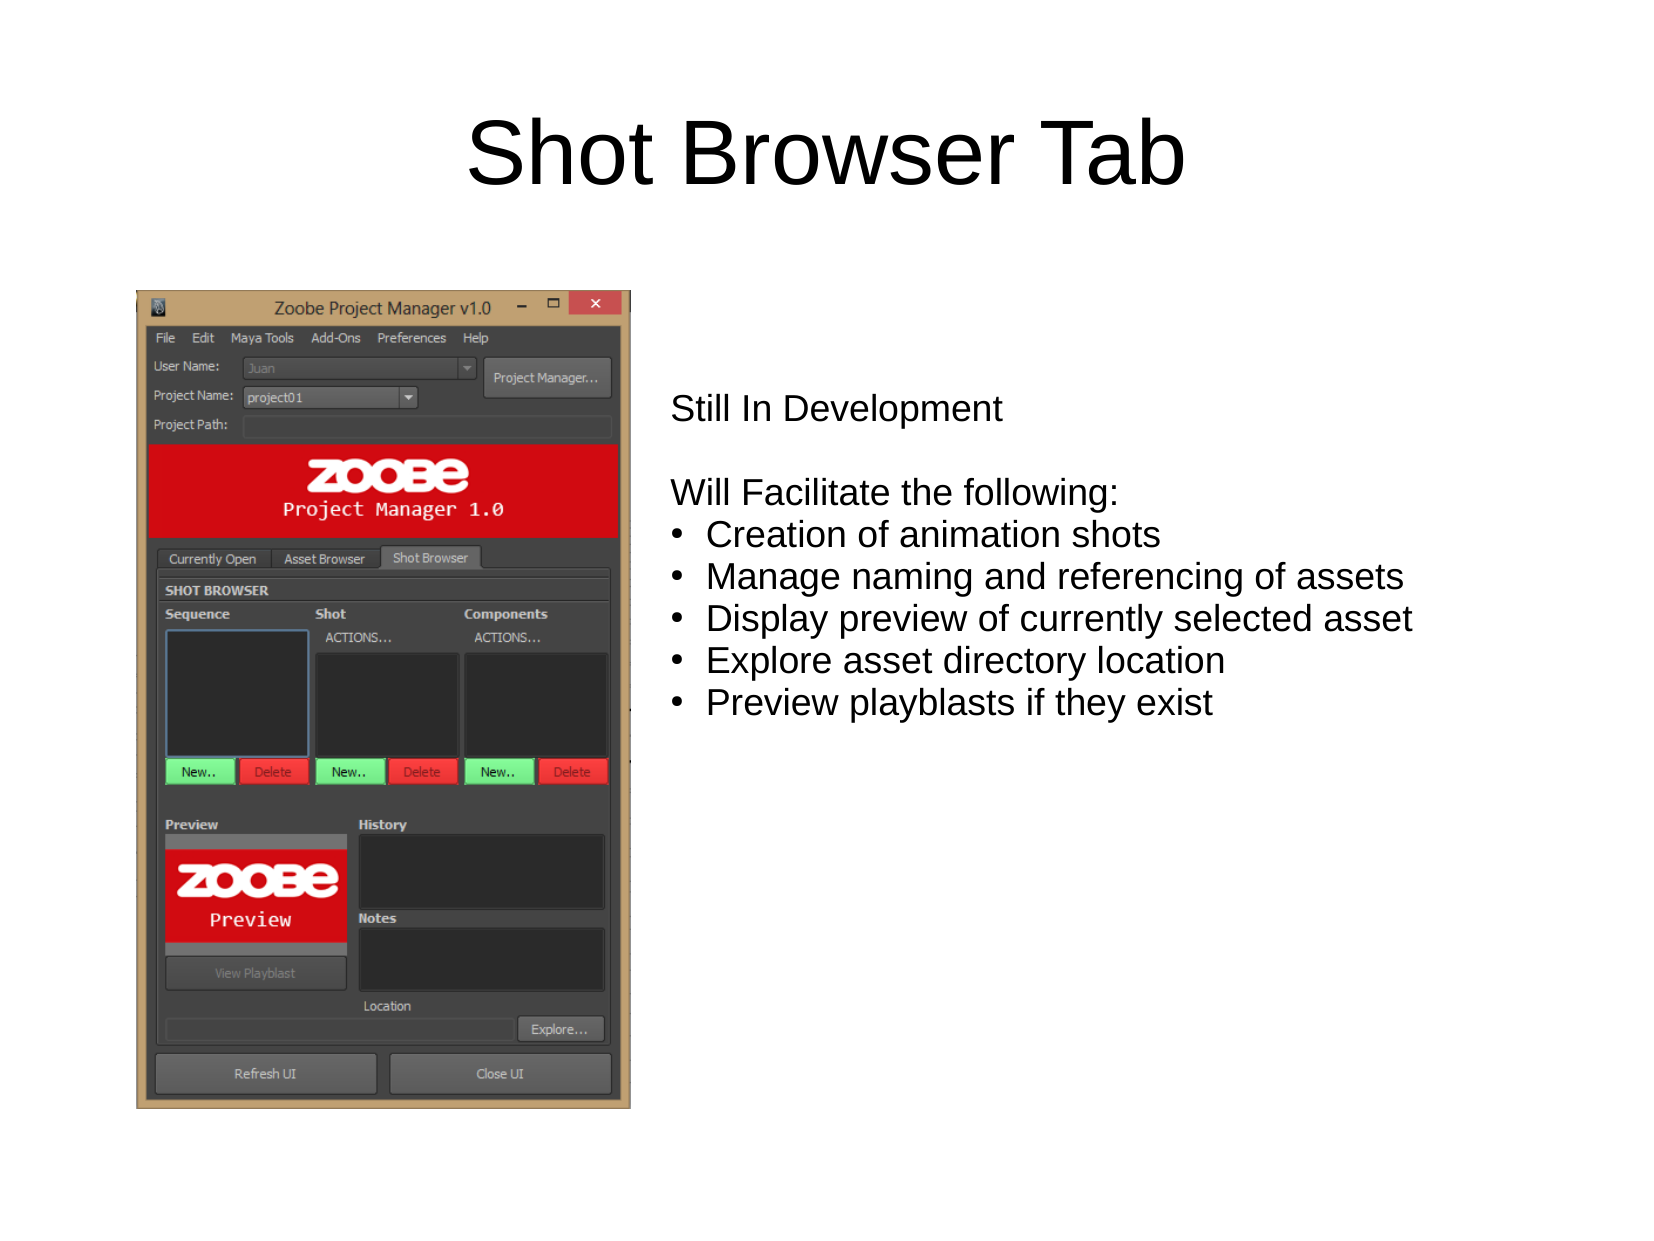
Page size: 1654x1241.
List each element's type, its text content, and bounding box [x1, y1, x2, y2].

table_header Still In Development Will Facilitate the following: Creation of animation shots Manage naming and referencing of assets Display preview of currently selected asset Explore asset directory location Preview playblasts if they exist [657, 381, 1488, 732]
title Shot Browser Tab [82, 49, 1571, 257]
picture [136, 290, 631, 1109]
